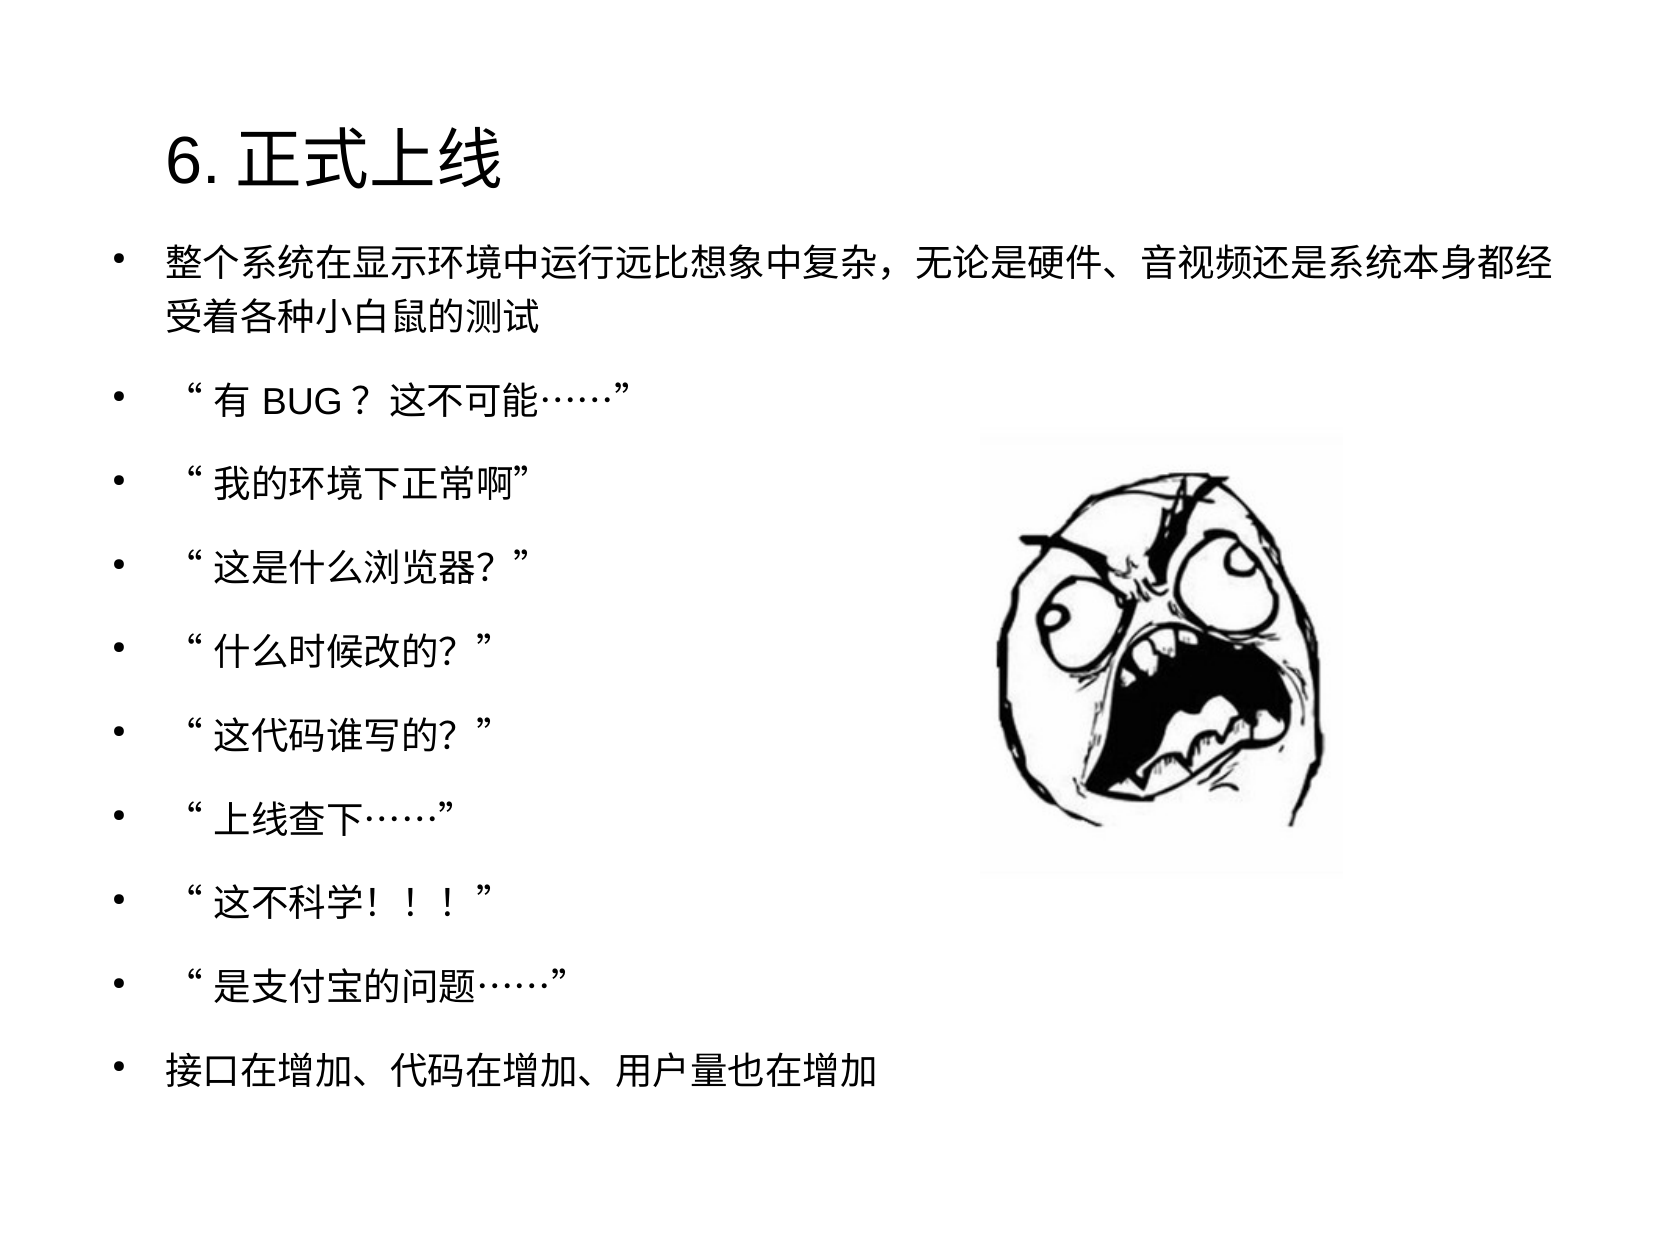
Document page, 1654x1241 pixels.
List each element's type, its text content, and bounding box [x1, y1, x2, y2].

picture [980, 340, 1343, 886]
list 6.正式上线 整个系统在显示环境中运行远比想象中复杂，无论是硬件、音视频还是系统本身都经受着各种小白鼠的测试 “有BUG？这不可能……” “我的环境下正常啊” “这是什么浏览器？” “什么时候改的？” “这代码谁写的？” “上线查下……” “这不科学！！！” “是支付宝的问题……” 接口在增加、代码在增加、用户量也在增加 [94, 106, 1571, 1146]
